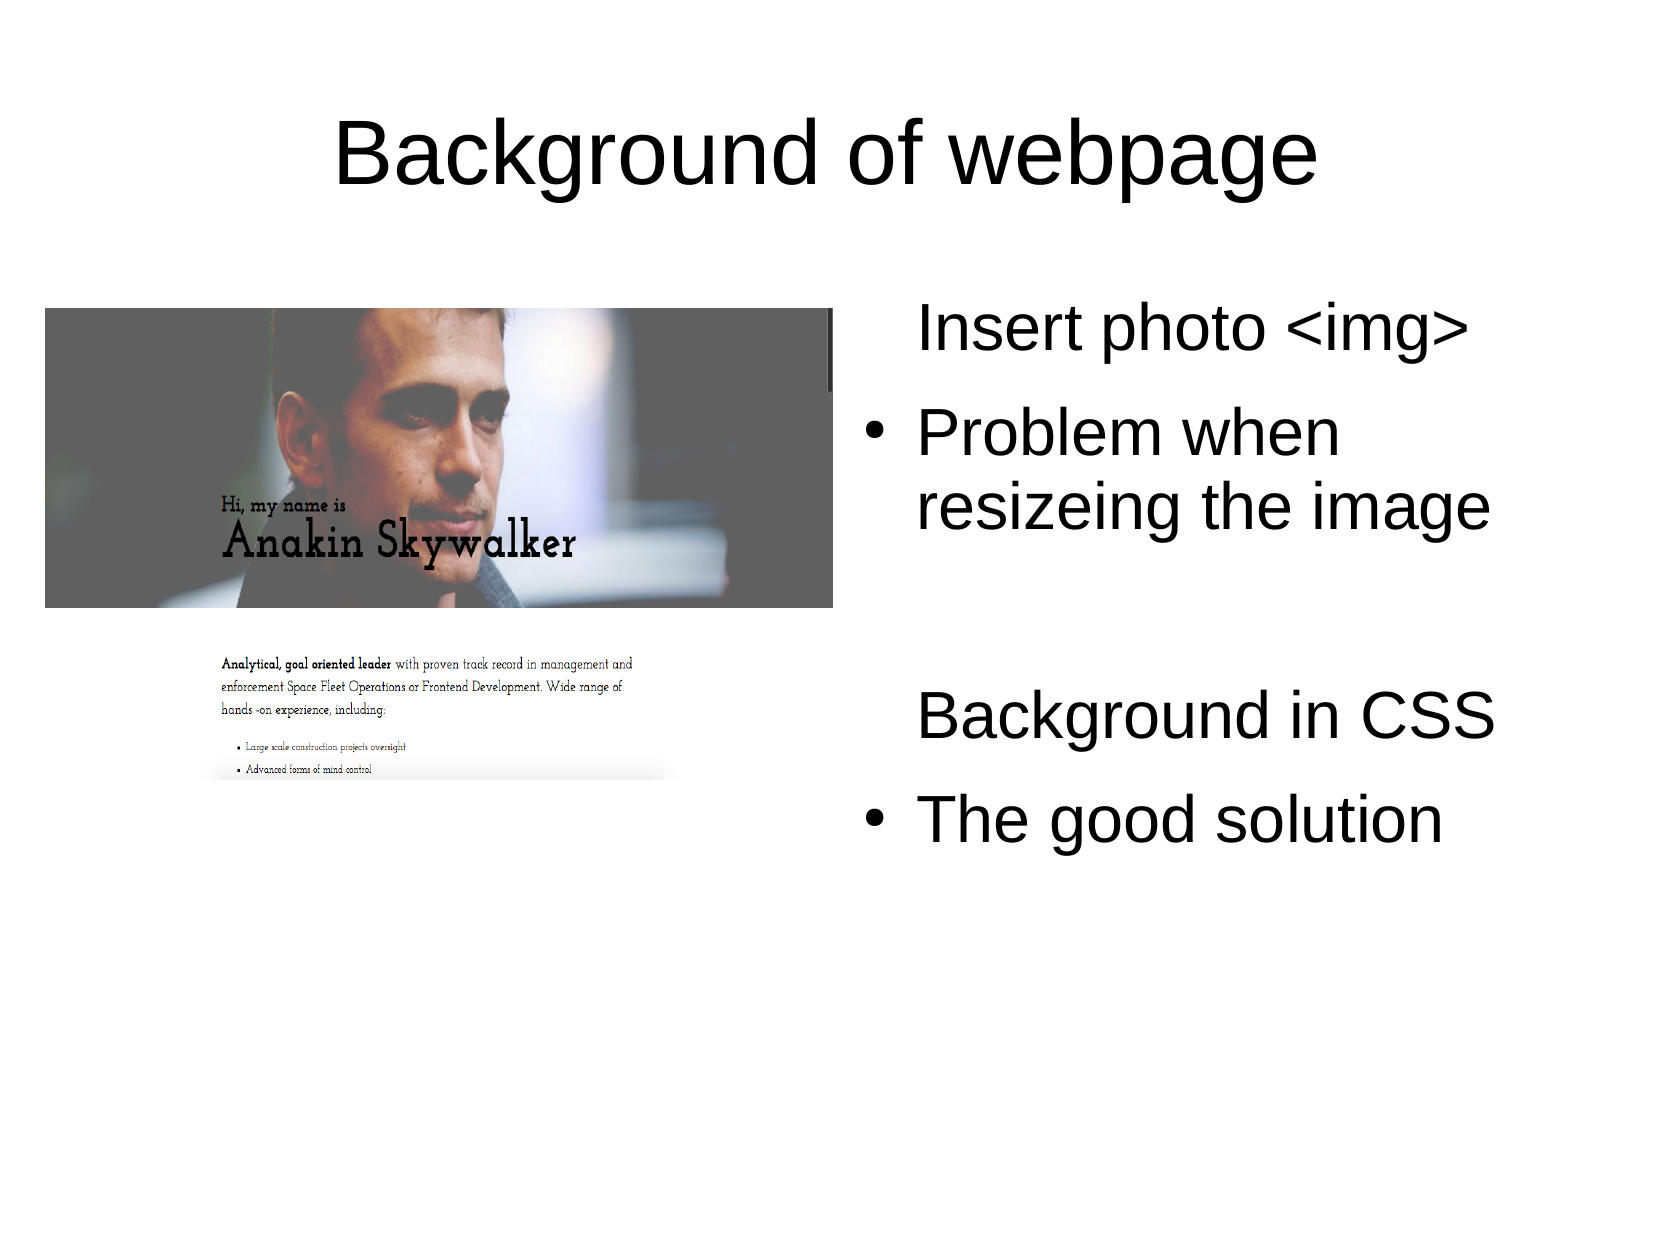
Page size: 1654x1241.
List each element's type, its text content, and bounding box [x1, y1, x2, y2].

picture [45, 308, 833, 781]
list Insert photo <img> Problem when resizeing the image Background in CSS The good solution [845, 290, 1572, 1109]
title Background of webpage [82, 49, 1571, 257]
